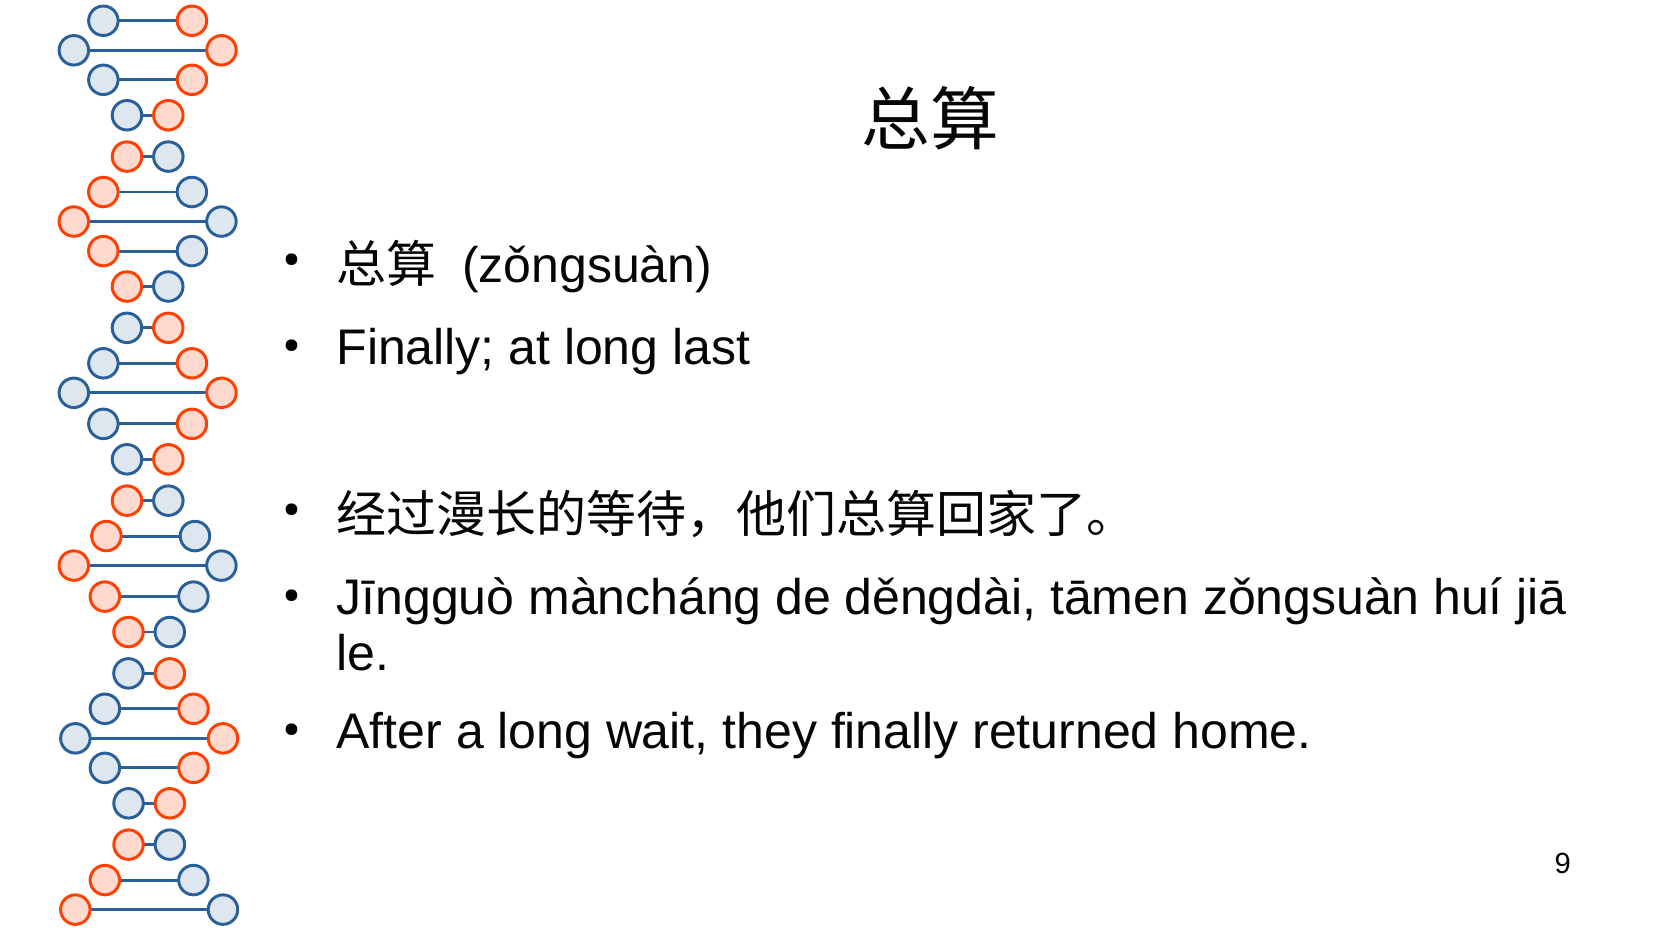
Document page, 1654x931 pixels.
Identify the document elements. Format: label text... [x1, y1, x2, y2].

list 总算 (zǒngsuàn) Finally; at long last 经过漫长的等待，他们总算回家了。 Jīngguò màncháng de děngdài, tāmen zǒngsuàn huí jiā le. After a long wait, they finally returned home. [265, 224, 1595, 764]
title 总算 [265, 37, 1595, 192]
